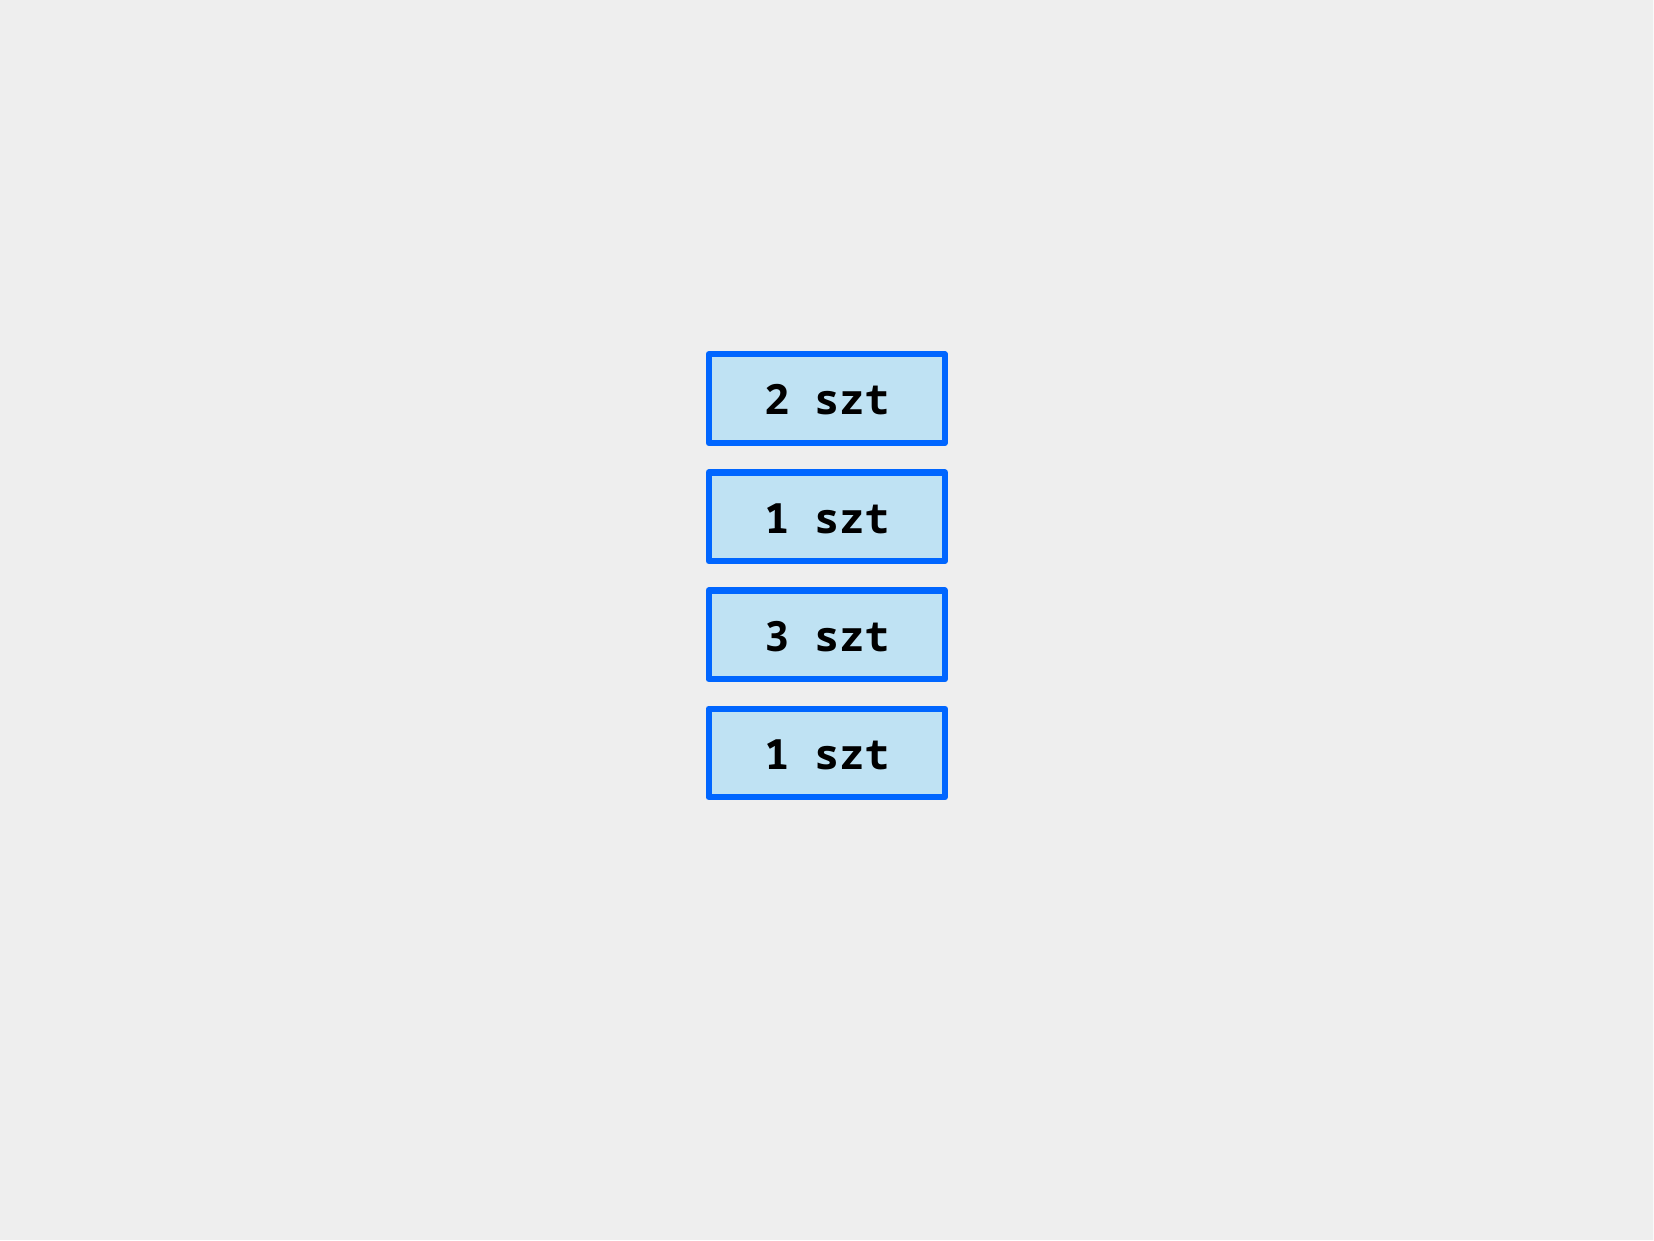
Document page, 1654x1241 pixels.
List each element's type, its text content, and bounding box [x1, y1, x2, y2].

text_box 2 szt [708, 354, 945, 443]
text_box 1 szt [708, 708, 945, 798]
text_box 1 szt [708, 472, 945, 562]
text_box 3 szt [708, 590, 945, 680]
